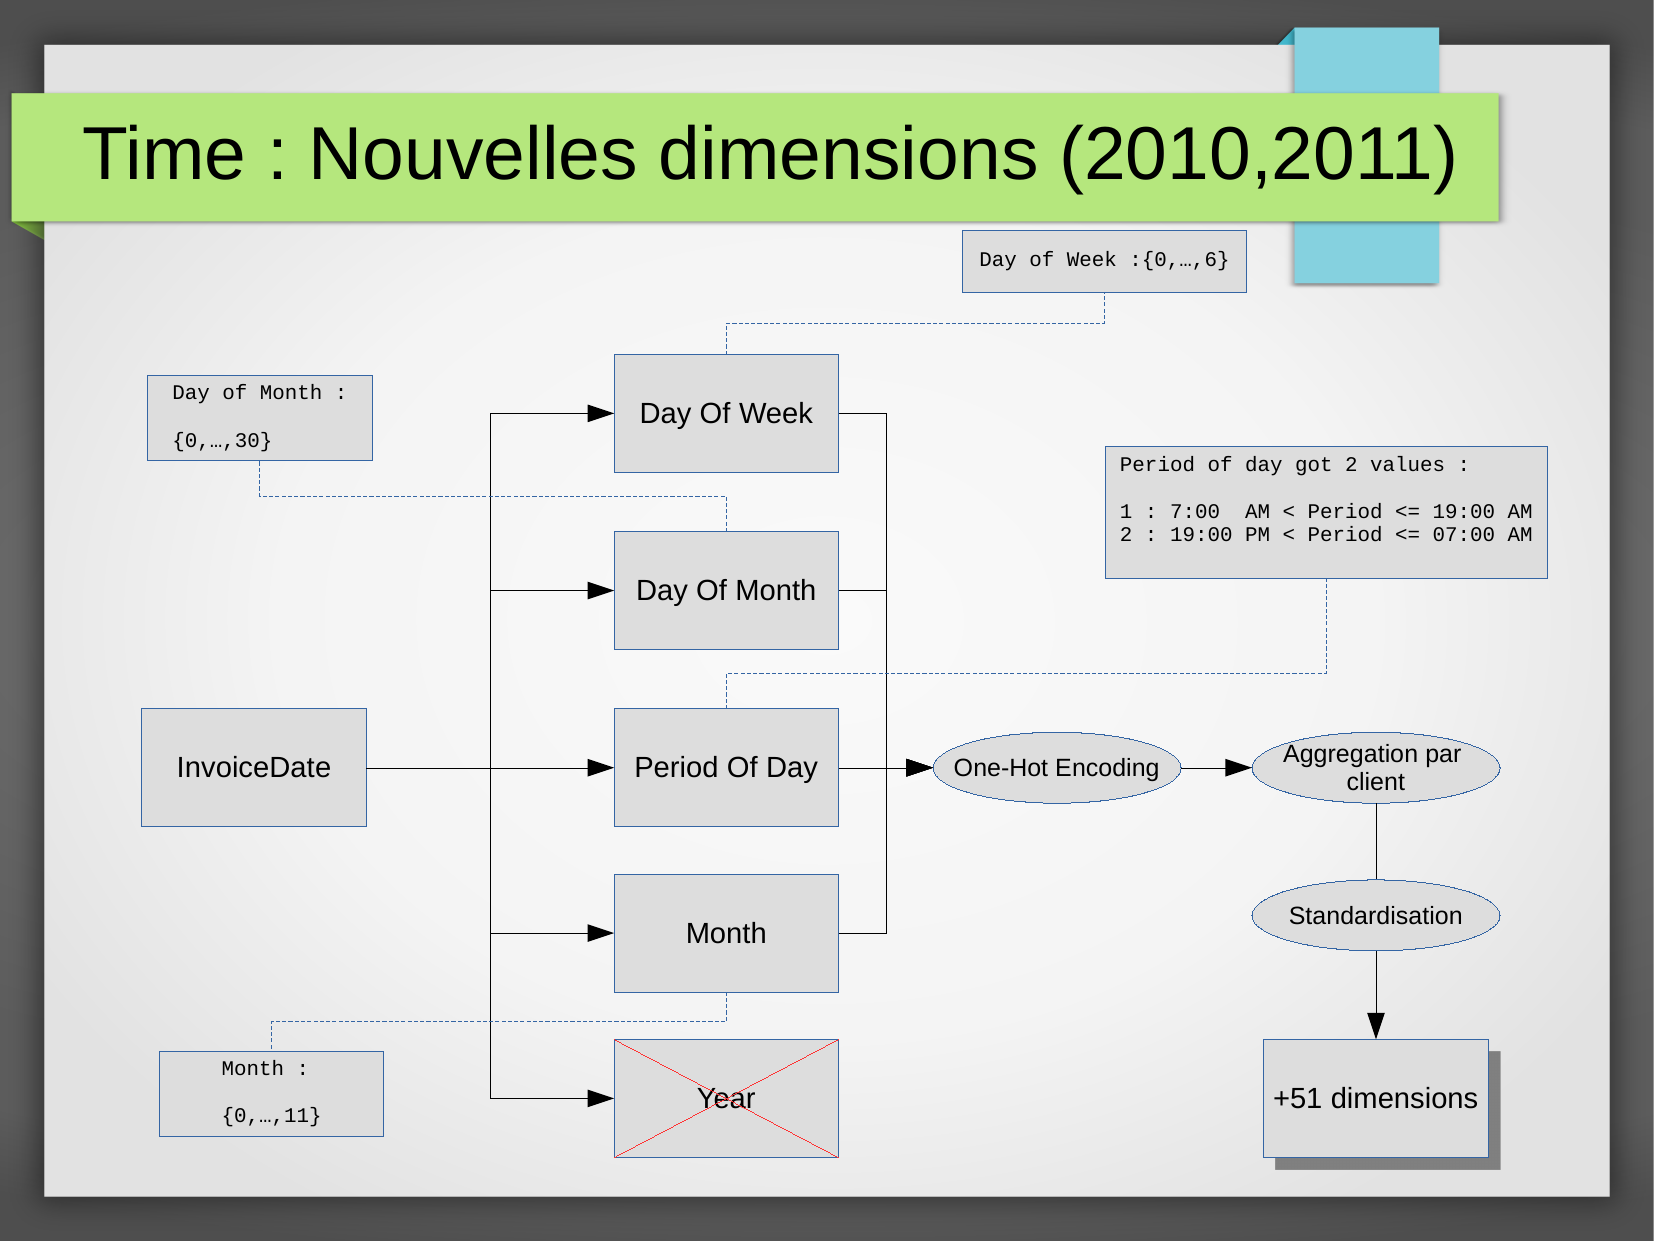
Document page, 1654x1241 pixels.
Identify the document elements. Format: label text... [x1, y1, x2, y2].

text_box Aggregation par client [1252, 732, 1501, 804]
title Time : Nouvelles dimensions (2010,2011) [82, 94, 1477, 213]
text_box Month [614, 874, 839, 993]
text_box Day Of Month [614, 531, 839, 650]
text_box Year [614, 1039, 839, 1158]
text_box +51 dimensions [1263, 1039, 1489, 1158]
text_box Standardisation [1251, 879, 1501, 951]
text_box Period Of Day [614, 708, 839, 827]
text_box Month : {0,…,11} [159, 1051, 384, 1137]
text_box InvoiceDate [141, 708, 367, 827]
text_box Period of day got 2 values : 1 : 7:00 AM < Period <= 19:00 AM 2 : 19:00 PM < Period <= 07:00 AM [1105, 446, 1548, 579]
text_box Day of Month : {0,…,30} [147, 375, 373, 461]
text_box Day of Week :{0,…,6} [962, 230, 1247, 293]
picture [0, 0, 1654, 1241]
text_box One-Hot Encoding [933, 732, 1182, 804]
text_box Day Of Week [614, 354, 839, 473]
